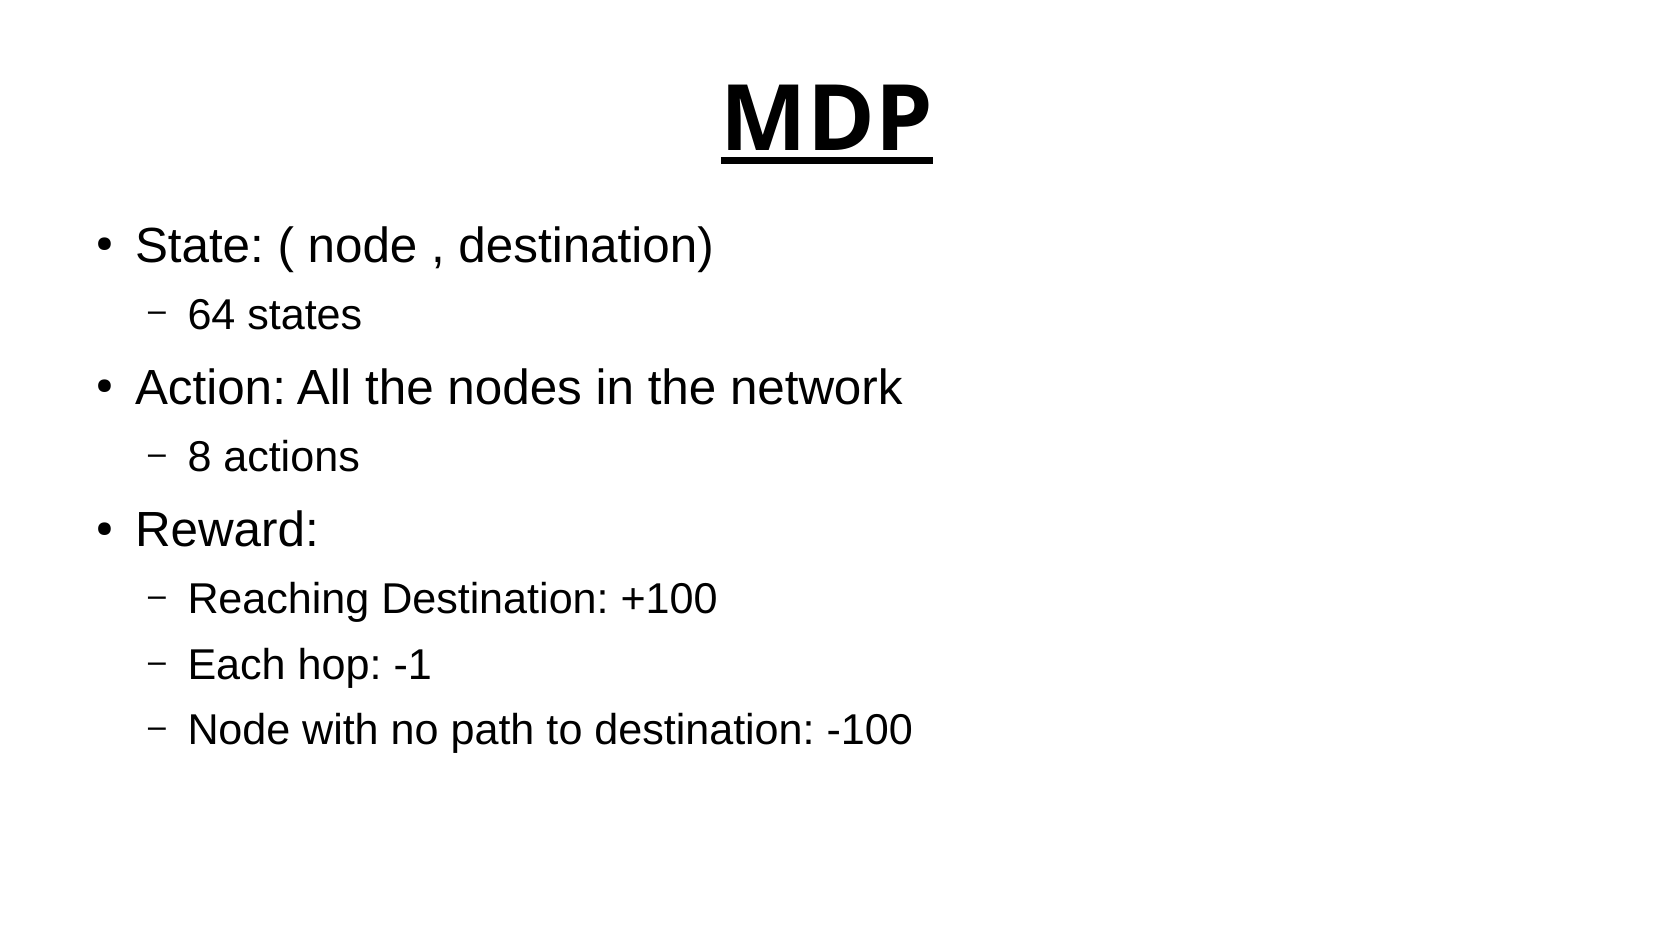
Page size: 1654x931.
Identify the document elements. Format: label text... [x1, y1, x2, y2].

list State: ( node , destination) 64 states Action: All the nodes in the network 8 actions Reward: Reaching Destination: +100 Each hop: -1 Node with no path to destination: -100 [82, 217, 1571, 758]
title MDP [82, 37, 1571, 193]
